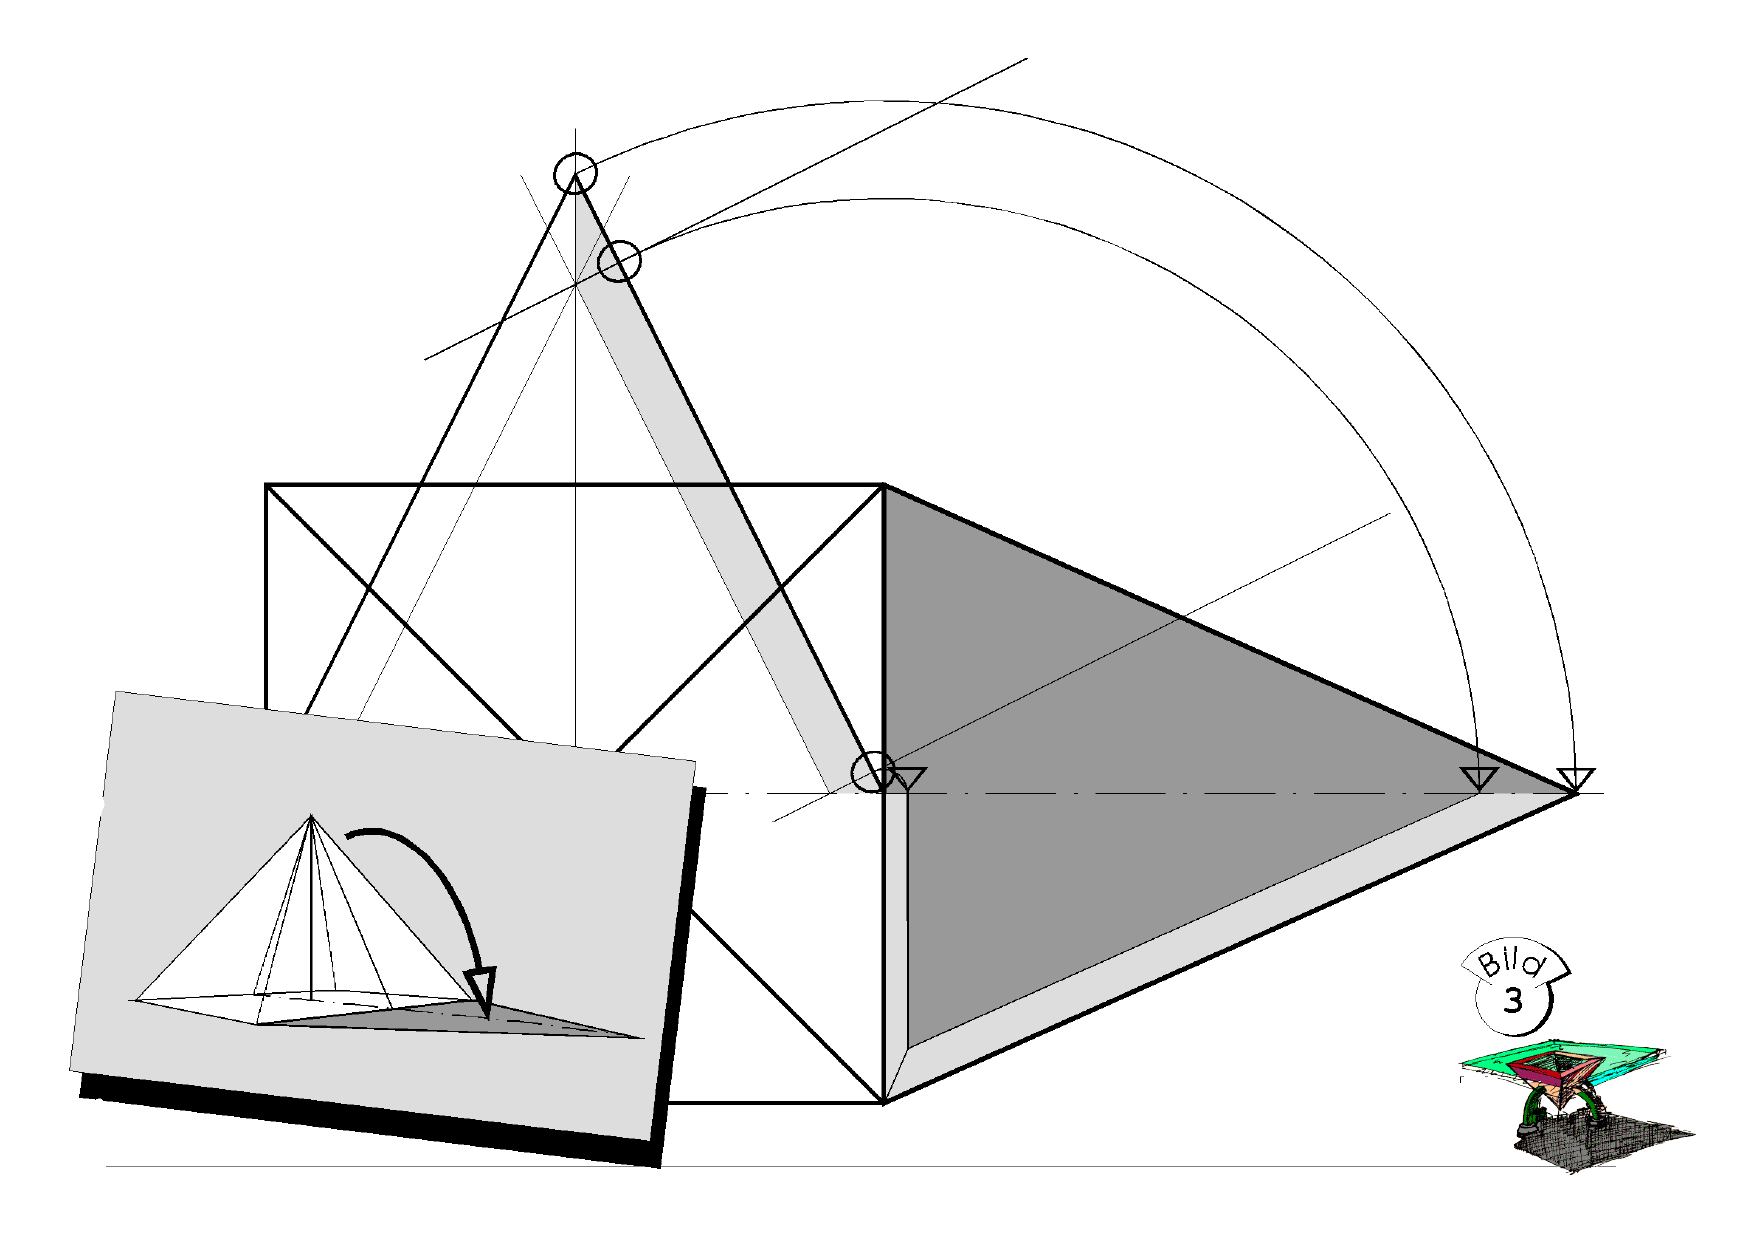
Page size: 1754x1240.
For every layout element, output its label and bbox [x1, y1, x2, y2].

picture [59, 58, 1696, 1181]
